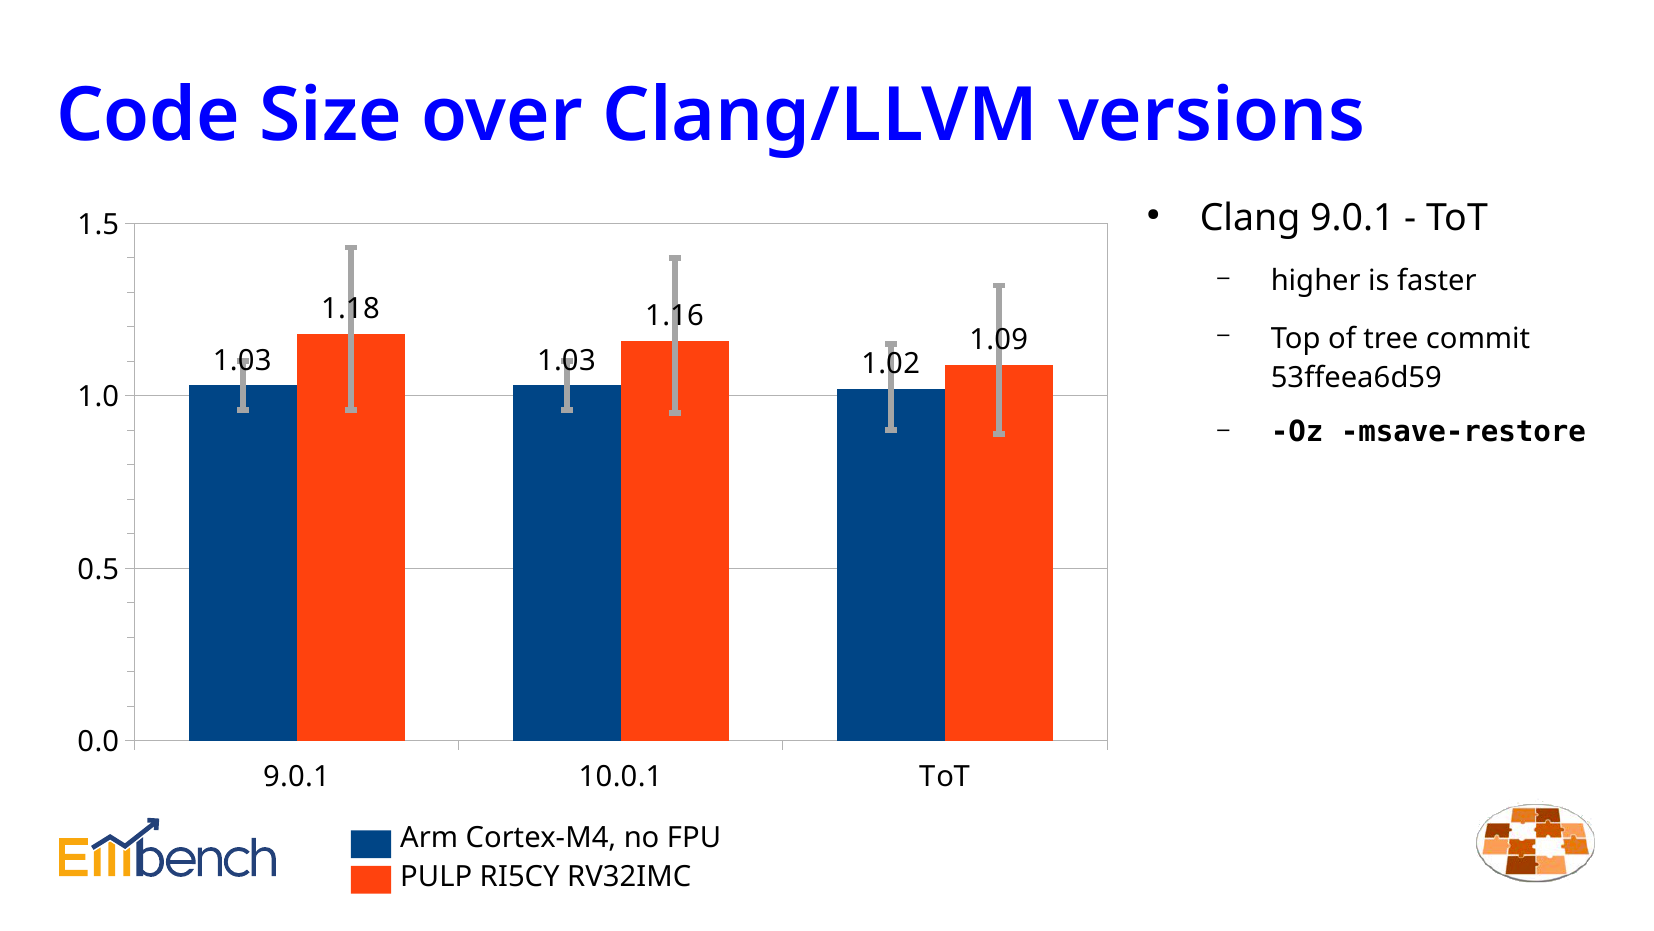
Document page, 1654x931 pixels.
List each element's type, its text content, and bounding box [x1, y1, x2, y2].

list Clang 9.0.1 - ToT higher is faster Top of tree commit 53ffeea6d59 -Oz ‑msave‑restore [1129, 190, 1598, 809]
text_box [350, 830, 392, 859]
title Code Size over Clang/LLVM versions [56, 49, 1597, 173]
chart [56, 190, 1129, 809]
picture [1476, 809, 1595, 883]
text_box Arm Cortex-M4, no FPU PULP RI5CY RV32IMC [385, 808, 1123, 910]
text_box [350, 865, 392, 894]
